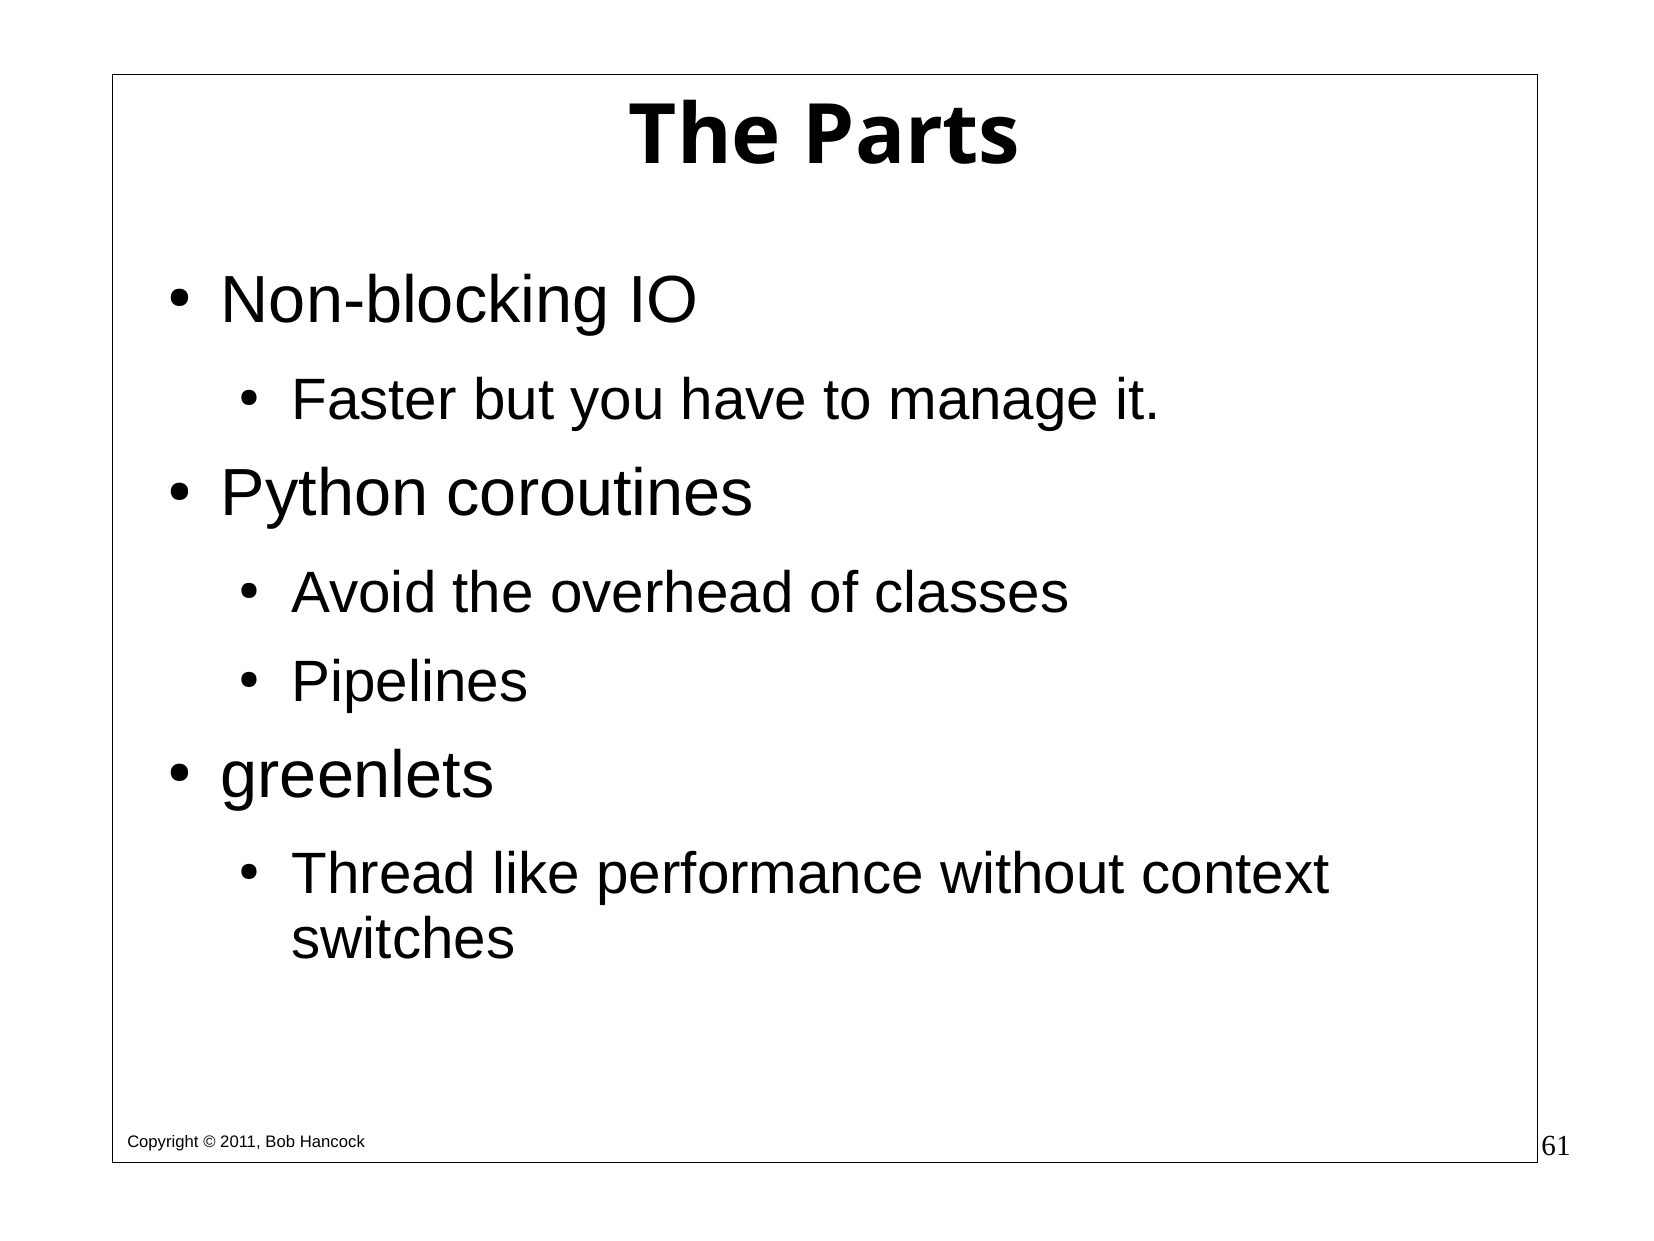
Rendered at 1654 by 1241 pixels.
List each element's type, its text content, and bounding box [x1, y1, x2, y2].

list Non-blocking IO Faster but you have to manage it. Python coroutines Avoid the overhead of classes Pipelines greenlets Thread like performance without context switches [150, 262, 1501, 1126]
title The Parts [112, 75, 1538, 188]
text_box Copyright © 2011, Bob Hancock [112, 1125, 381, 1159]
